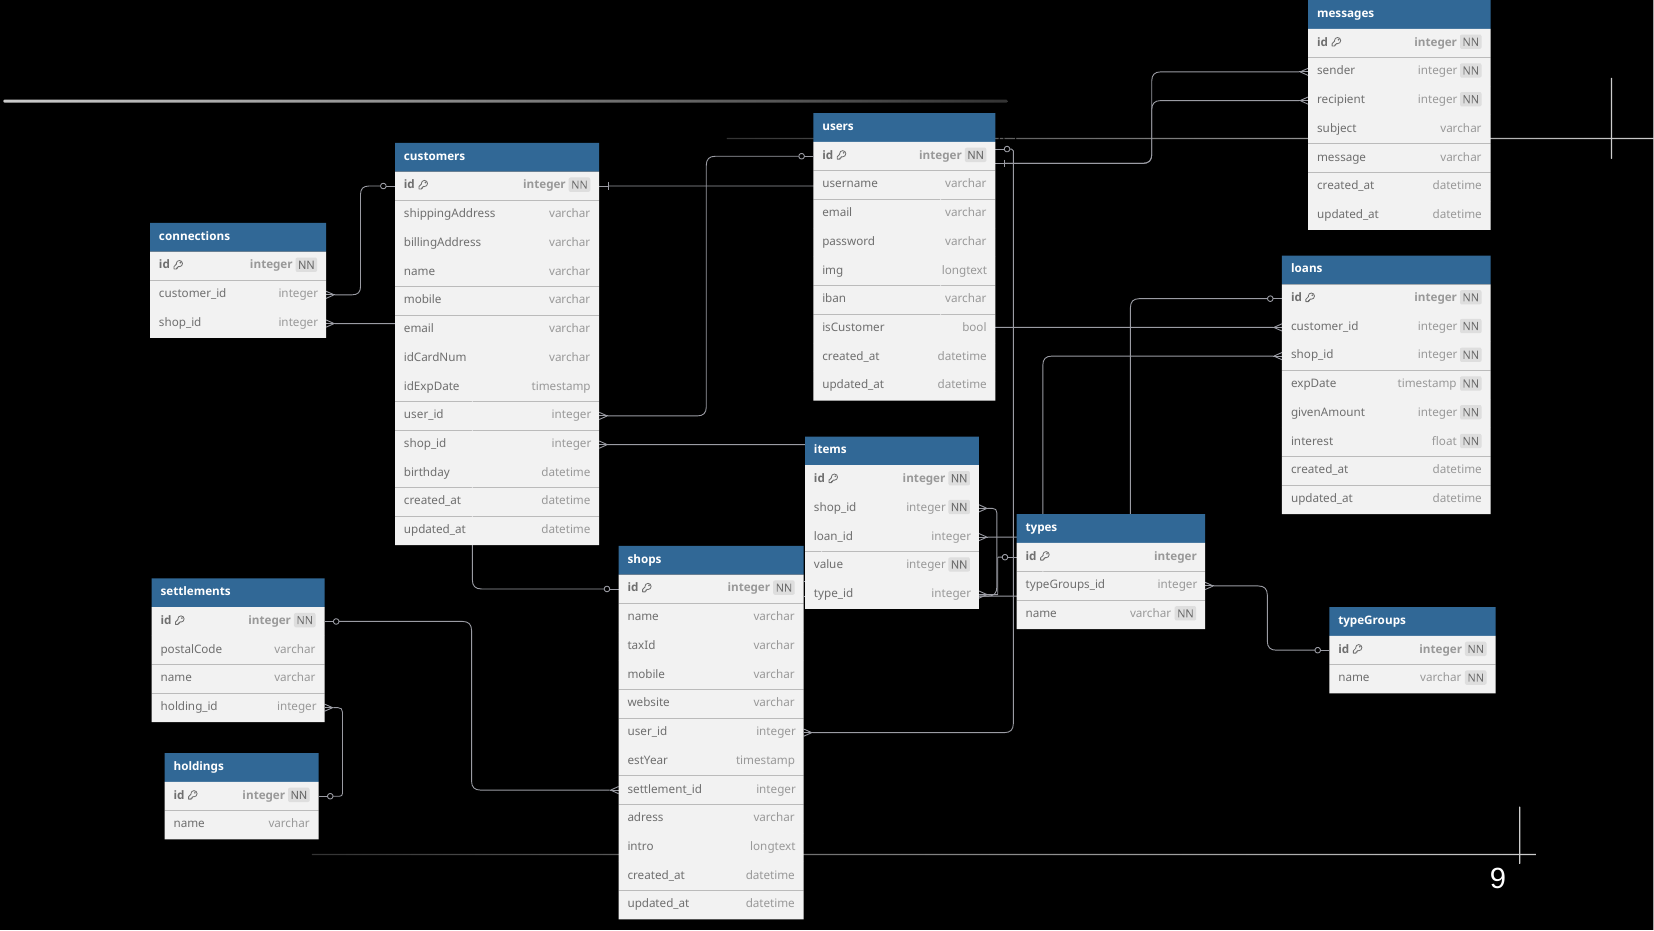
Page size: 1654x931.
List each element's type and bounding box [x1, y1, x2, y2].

picture [150, 0, 1501, 920]
